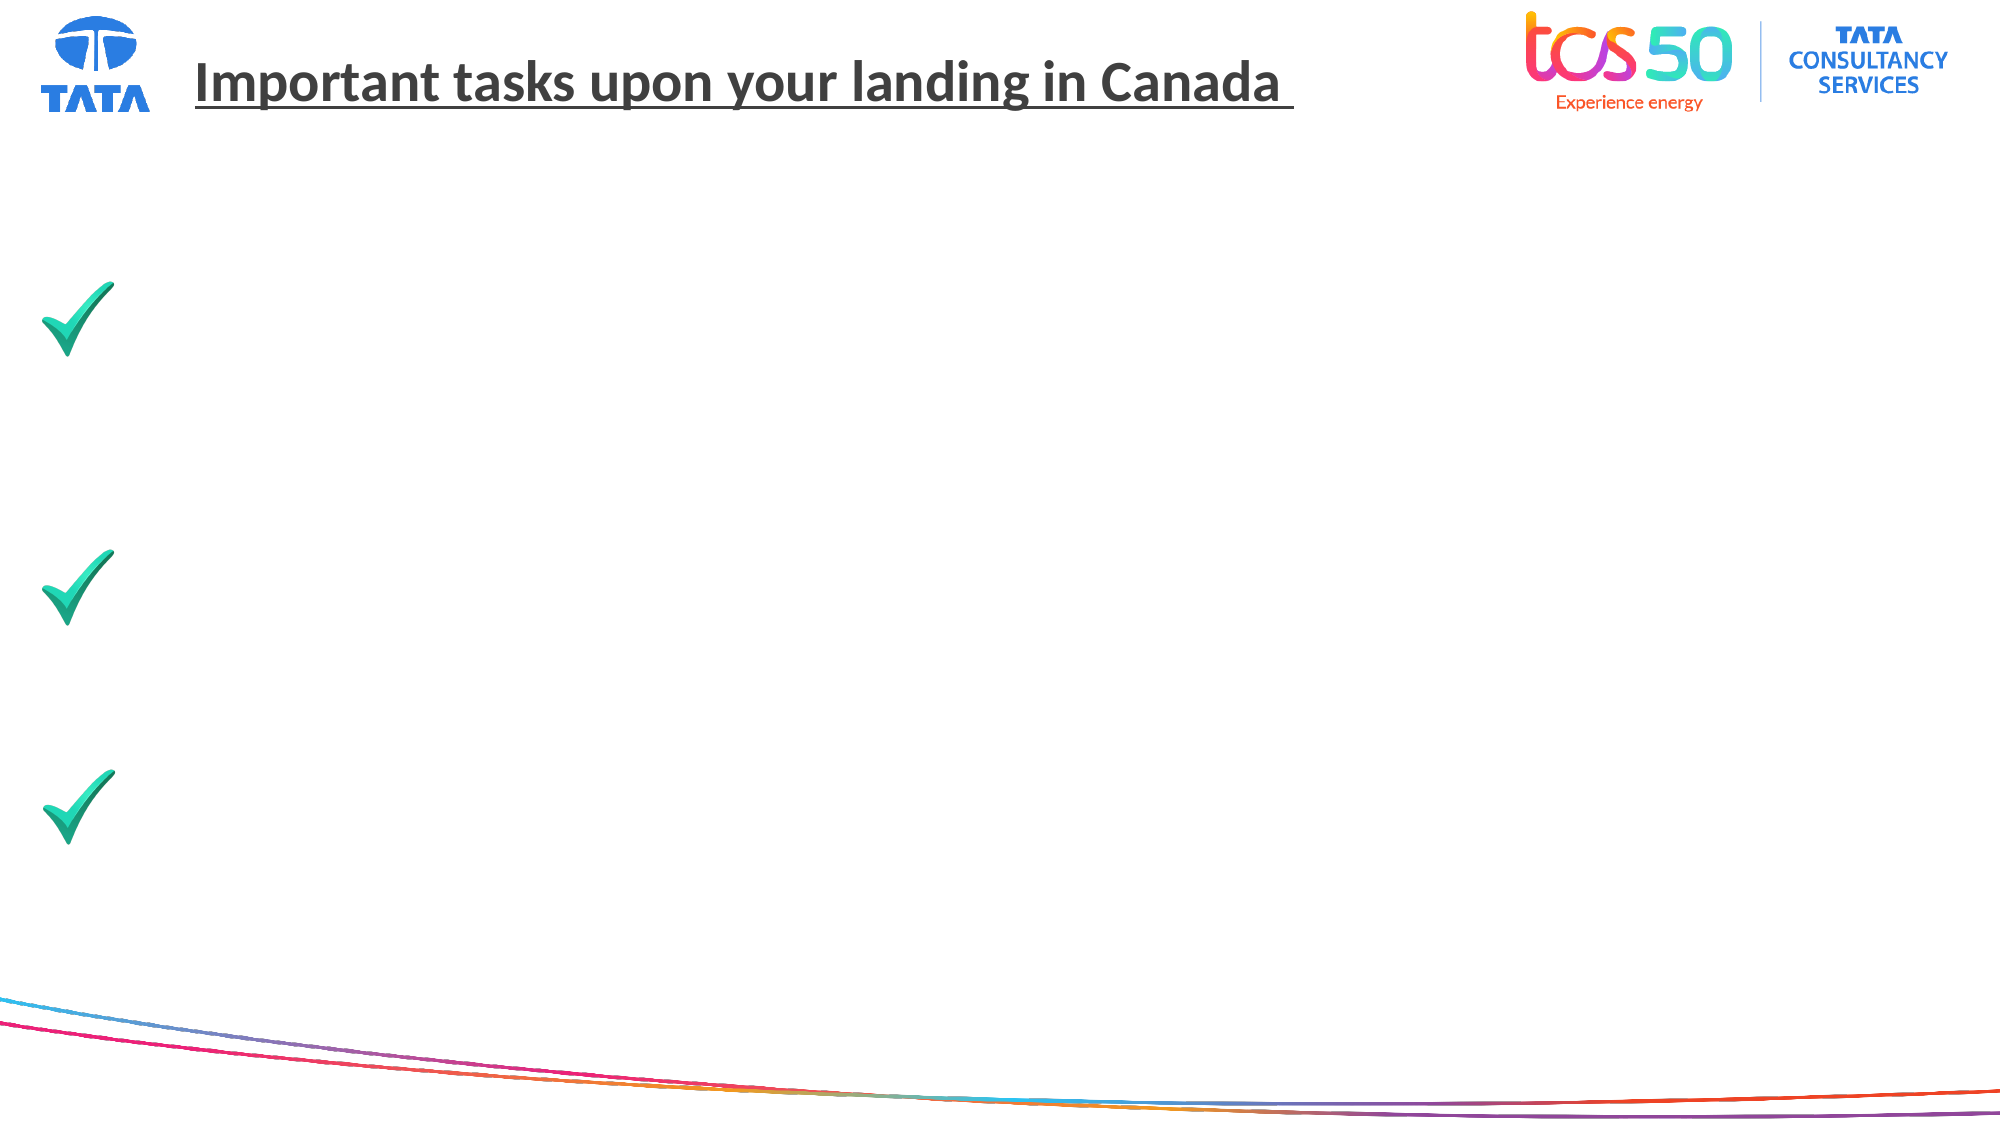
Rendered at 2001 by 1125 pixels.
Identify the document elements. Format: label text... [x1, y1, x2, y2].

picture [1526, 11, 1948, 112]
title Important tasks upon your landing in Canada [180, 47, 1807, 138]
picture [0, 174, 2000, 1125]
picture [41, 16, 150, 112]
